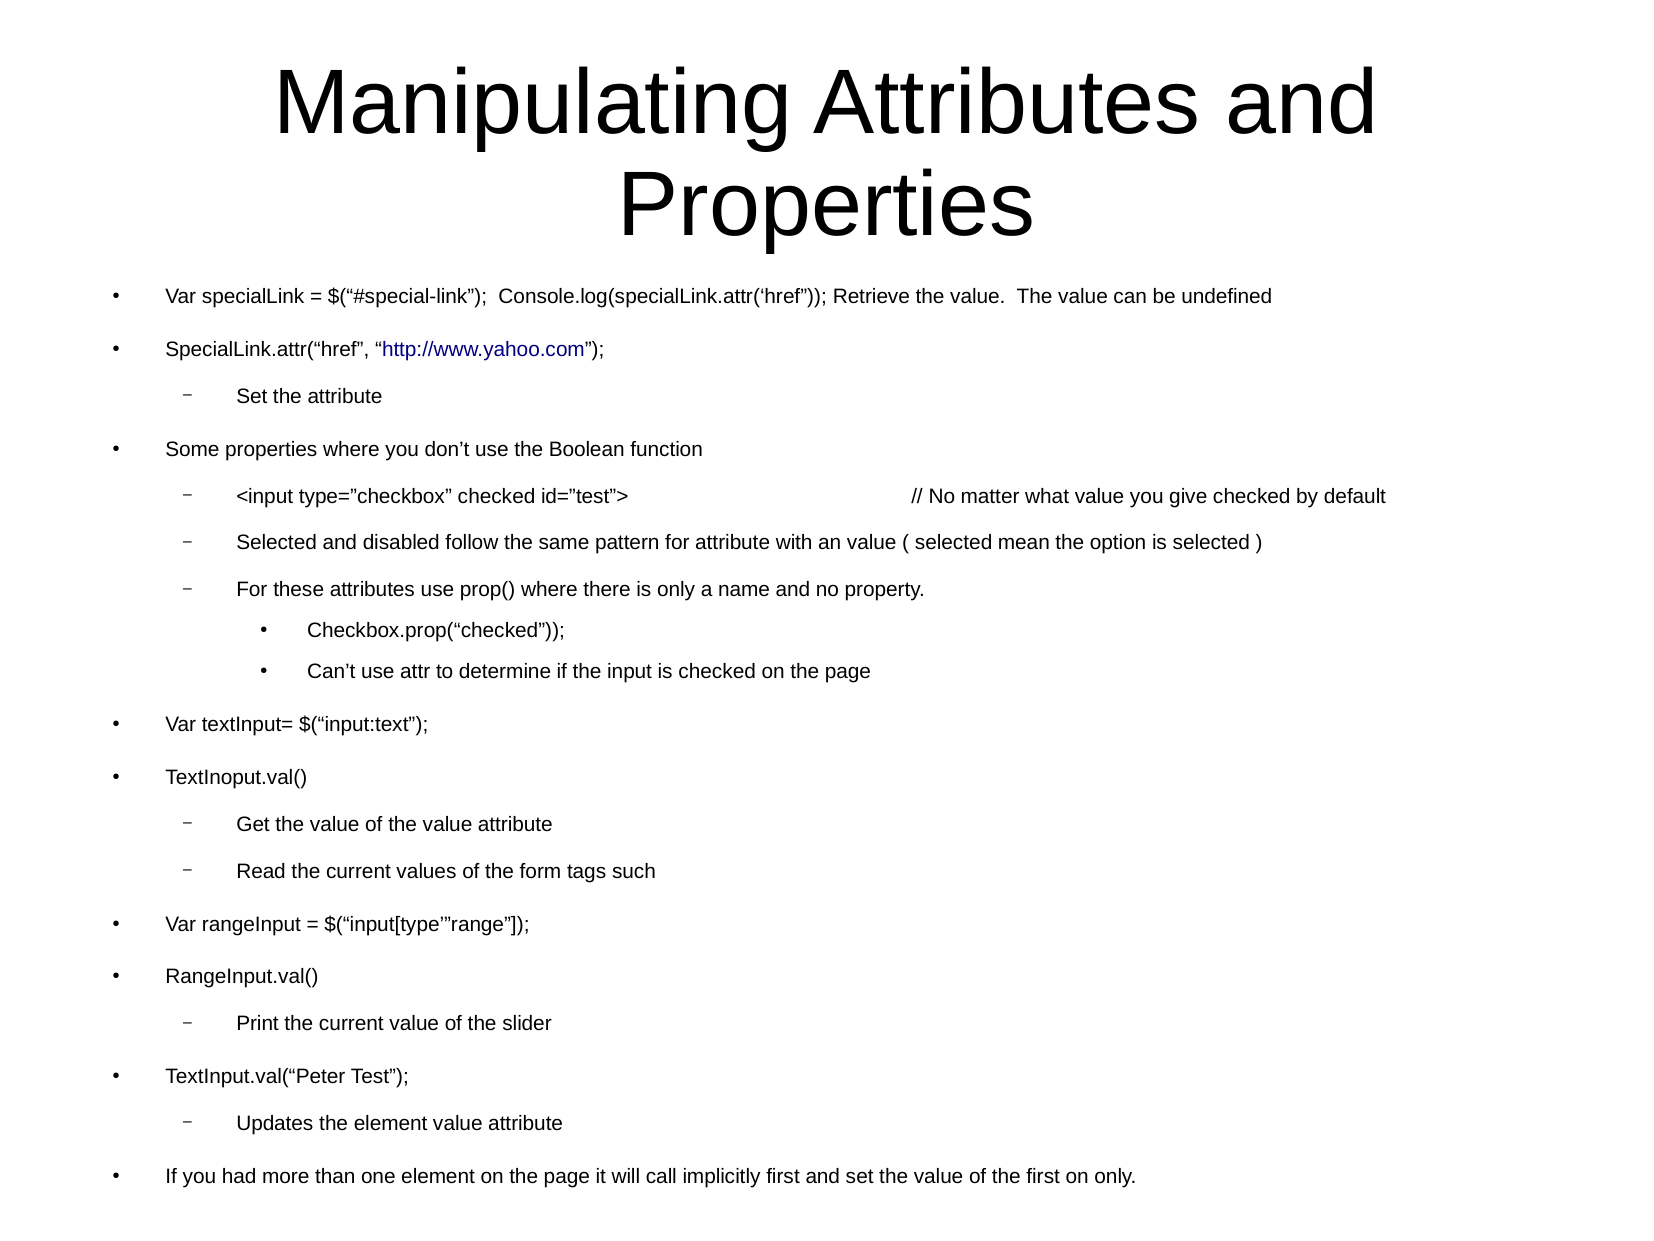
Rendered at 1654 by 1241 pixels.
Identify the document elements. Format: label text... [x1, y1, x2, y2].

title Manipulating Attributes and Properties [82, 49, 1571, 257]
list Var specialLink = $(“#special-link”); Console.log(specialLink.attr(‘href”)); Retrieve the value. The value can be undefined SpecialLink.attr(“href”, “http://www.yahoo.com”); Set the attribute Some properties where you don’t use the Boolean function <input type=”checkbox” checked id=”test”> // No matter what value you give checked by default Selected and disabled follow the same pattern for attribute with an value ( selected mean the option is selected ) For these attributes use prop() where there is only a name and no property. Checkbox.prop(“checked”)); Can’t use attr to determine if the input is checked on the page Var textInput= $(“input:text”); TextInoput.val() Get the value of the value attribute Read the current values of the form tags such Var rangeInput = $(“input[type’”range”]); RangeInput.val() Print the current value of the slider TextInput.val(“Peter Test”); Updates the element value attribute If you had more than one element on the page it will call implicitly first and set the value of the first on only. [94, 285, 1583, 1201]
